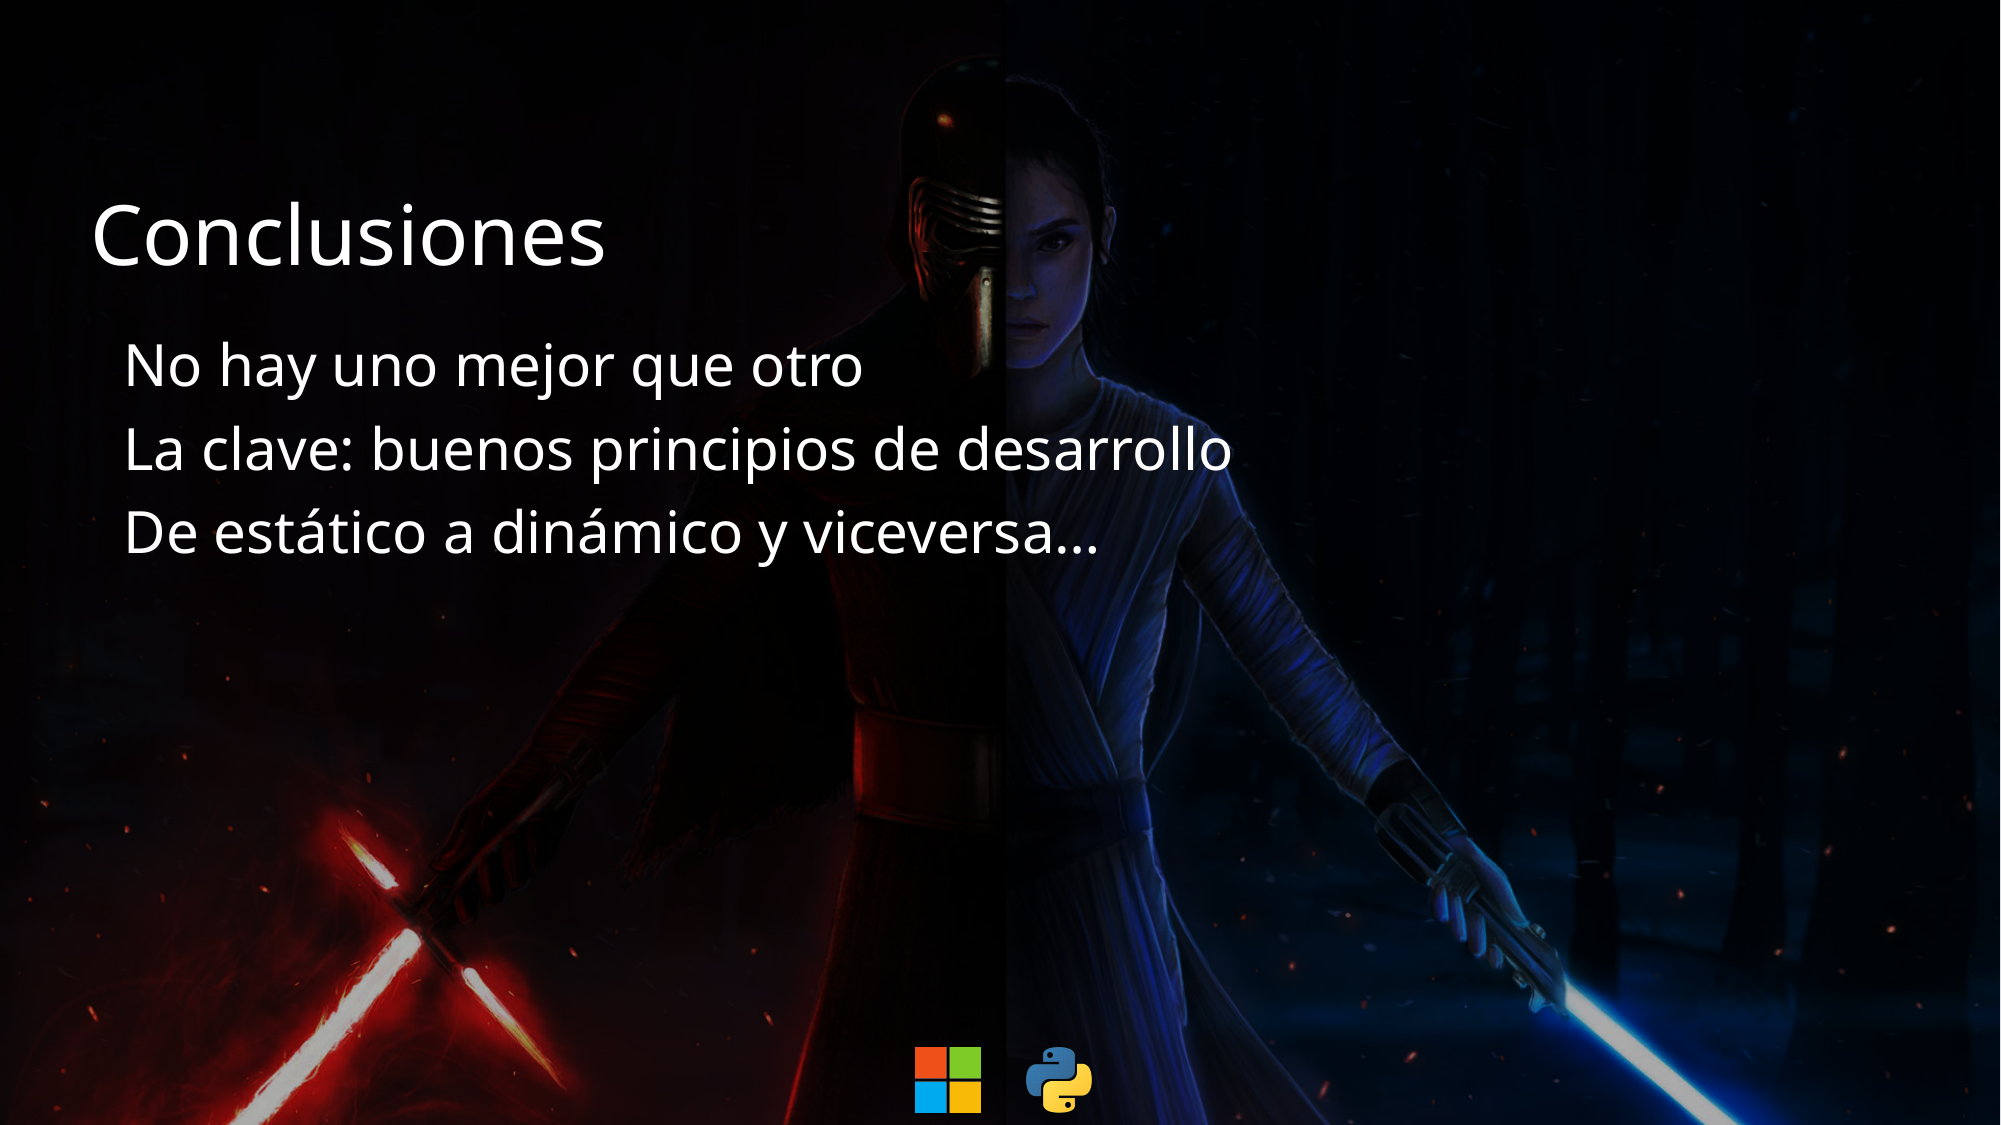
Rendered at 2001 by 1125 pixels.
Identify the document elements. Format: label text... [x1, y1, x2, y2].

title Conclusiones [75, 130, 1801, 348]
list No hay uno mejor que otro La clave: buenos principios de desarrollo De estático a dinámico y viceversa… [108, 265, 1713, 1046]
